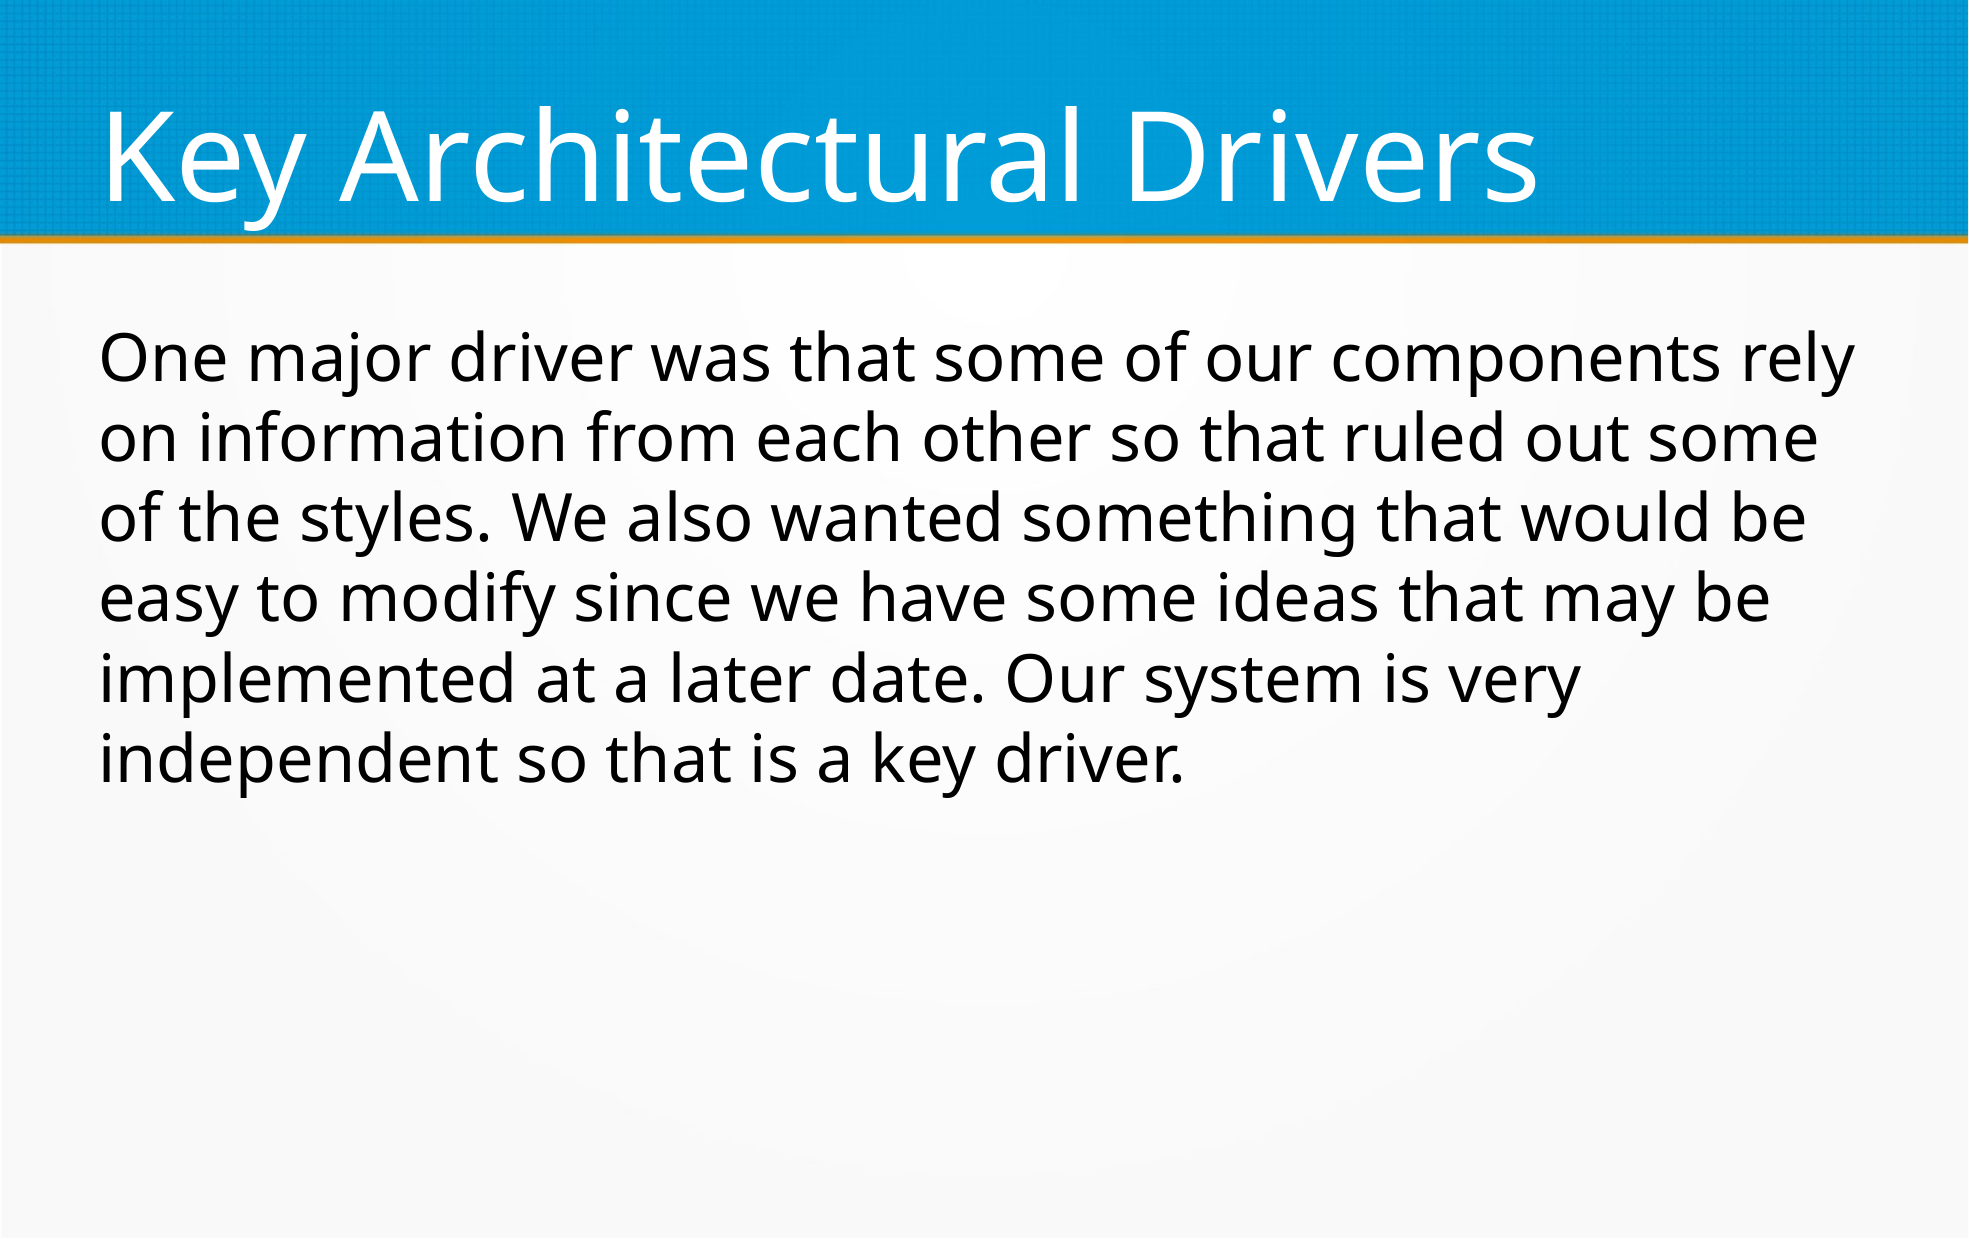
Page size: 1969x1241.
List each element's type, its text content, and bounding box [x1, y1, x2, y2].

picture [0, 233, 1969, 1241]
list One major driver was that some of our components rely on information from each other so that ruled out some of the styles. We also wanted something that would be easy to modify since we have some ideas that may be implemented at a later date. Our system is very independent so that is a key driver. [98, 315, 1861, 1081]
title Key Architectural Drivers [98, 19, 1870, 227]
